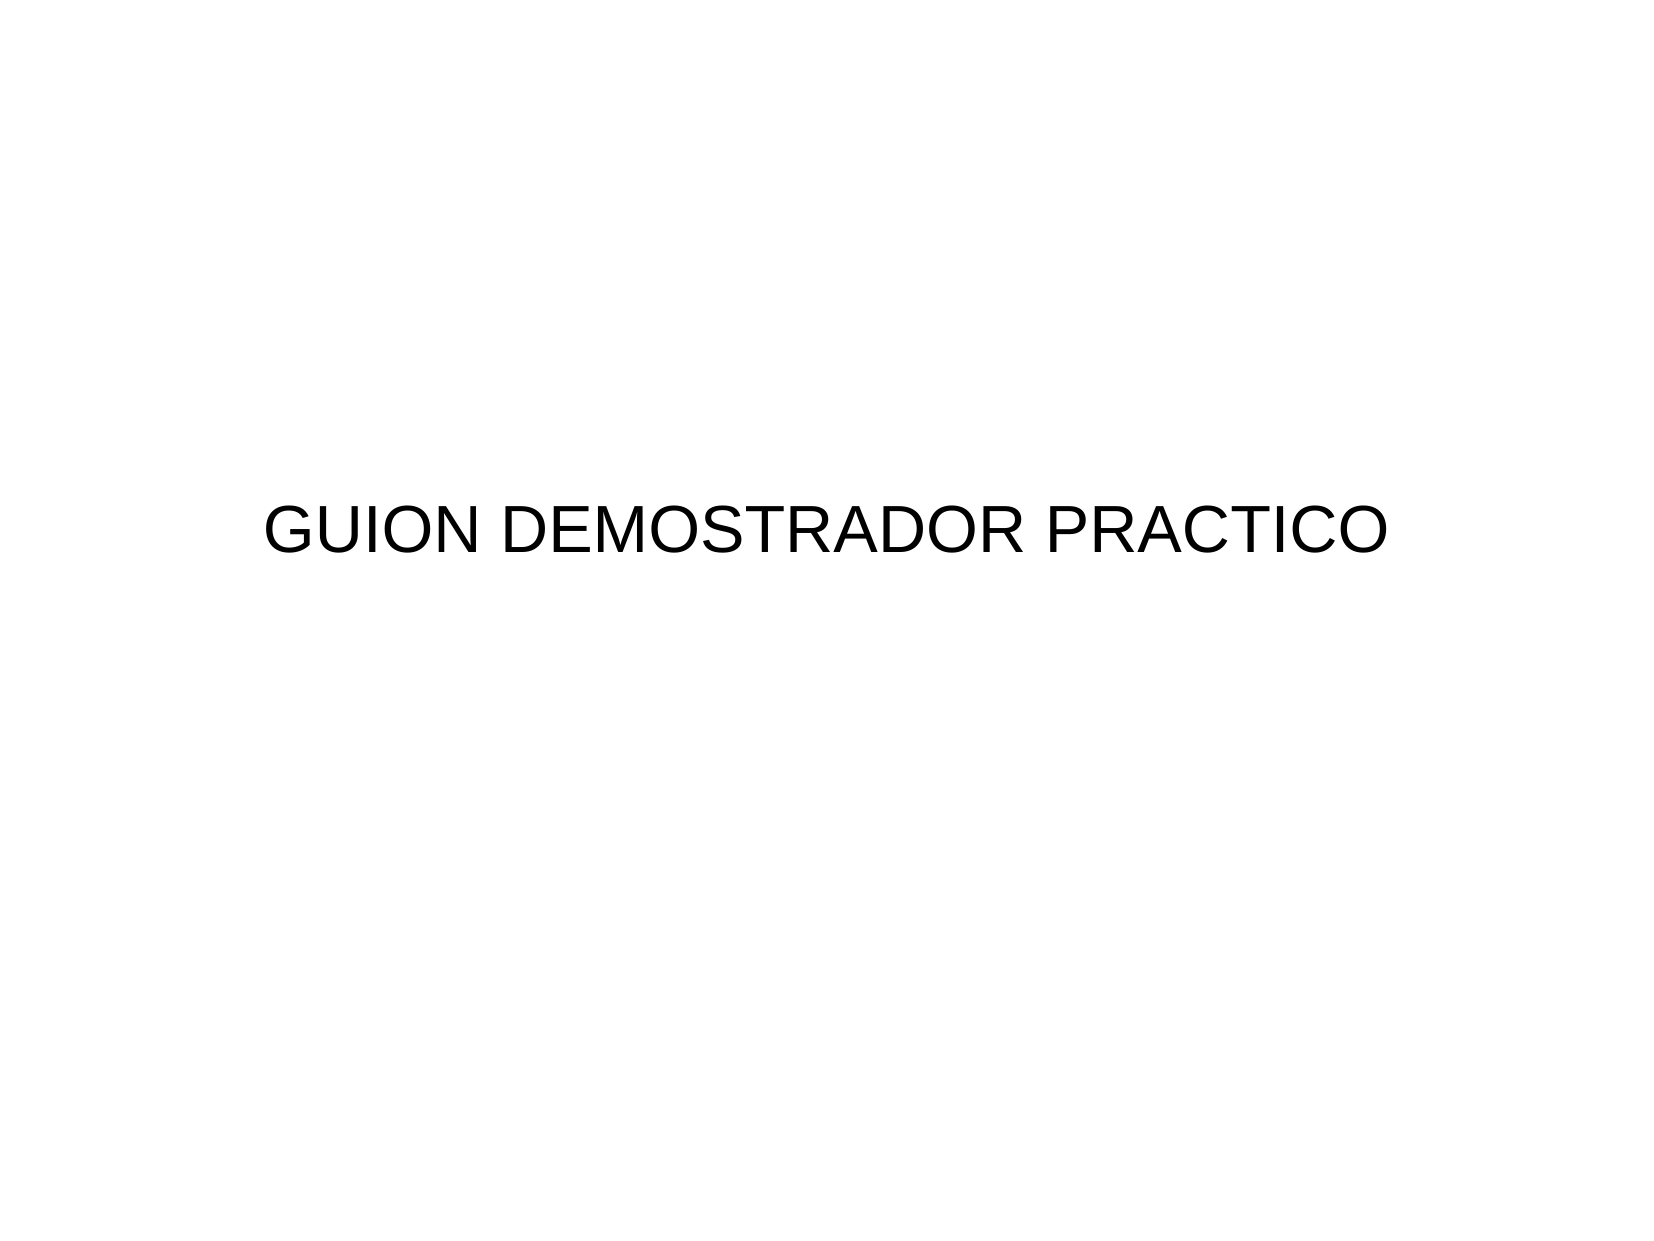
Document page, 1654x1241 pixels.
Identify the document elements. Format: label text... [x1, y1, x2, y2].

subtitle GUION DEMOSTRADOR PRACTICO [82, 49, 1571, 1010]
